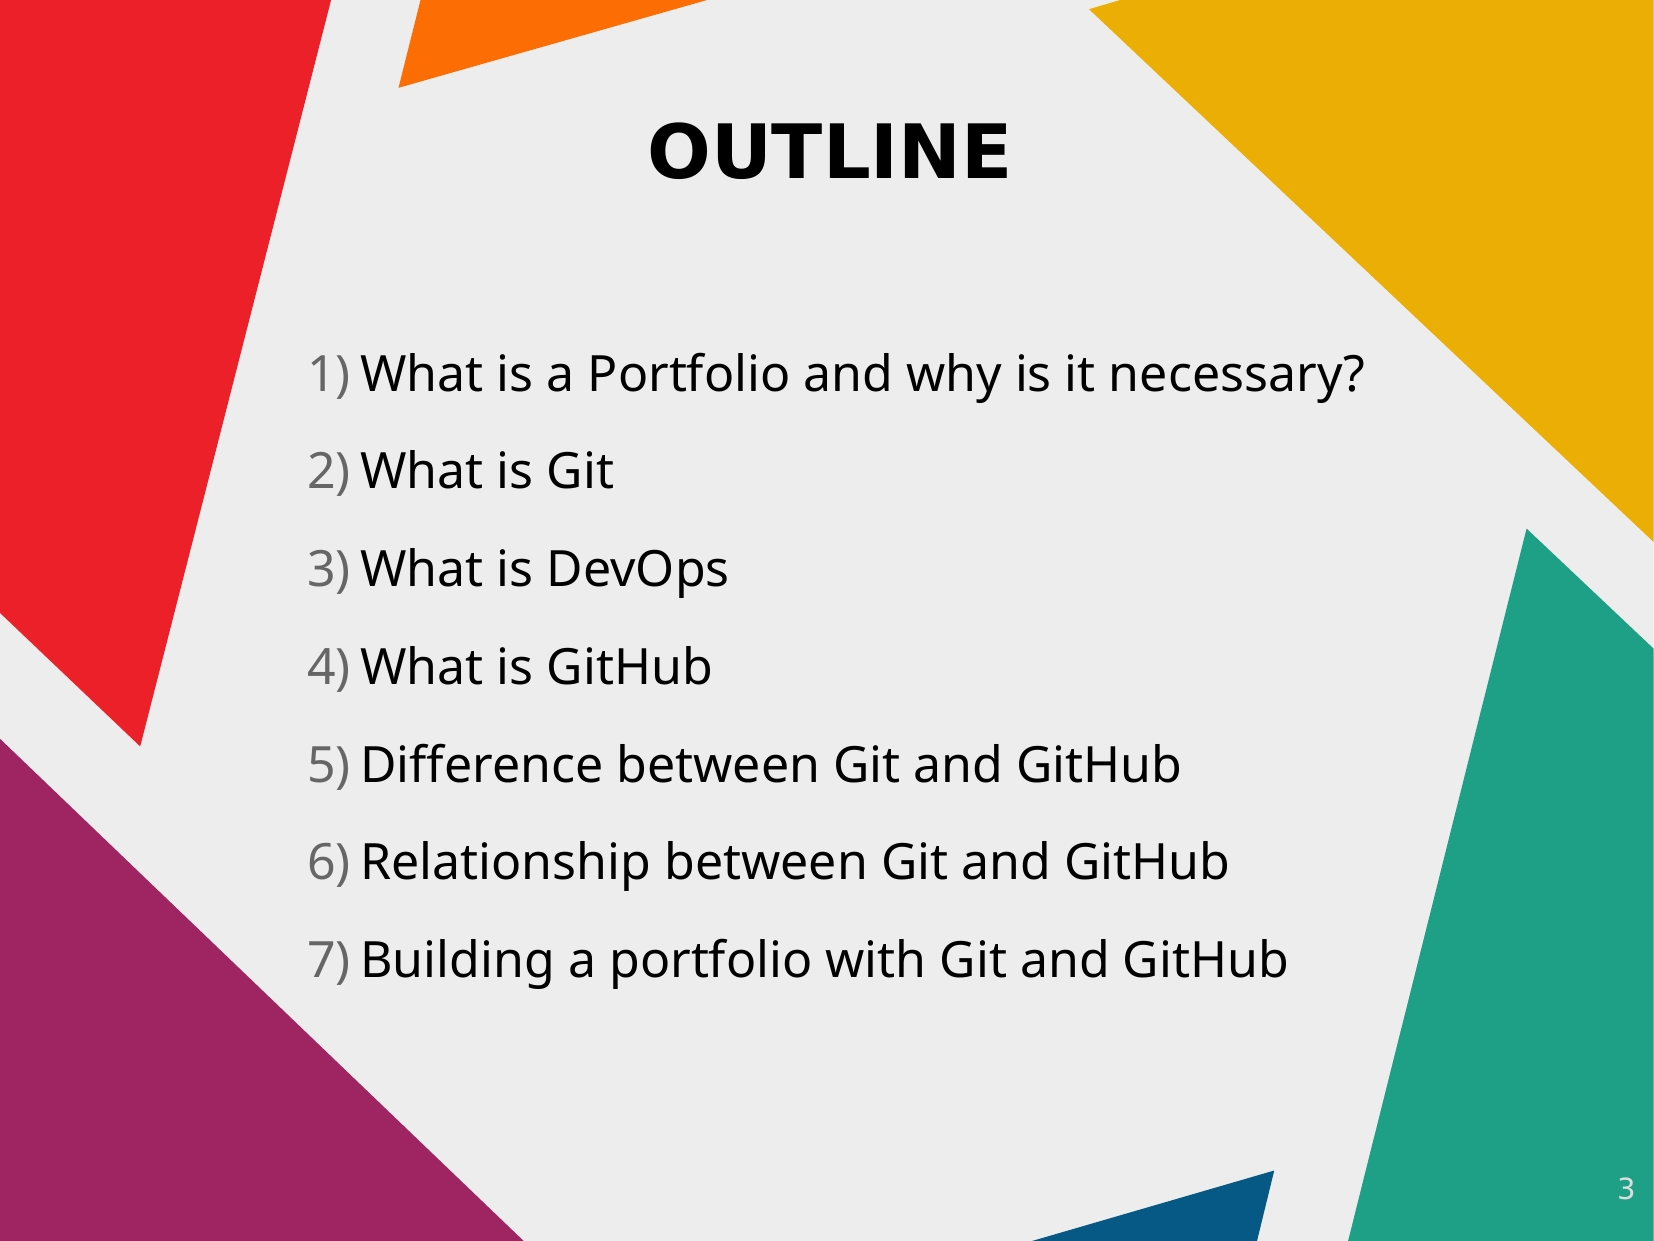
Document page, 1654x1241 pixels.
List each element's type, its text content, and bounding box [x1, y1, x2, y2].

list What is a Portfolio and why is it necessary? What is Git What is DevOps What is GitHub Difference between Git and GitHub Relationship between Git and GitHub Building a portfolio with Git and GitHub [289, 240, 1371, 1090]
title OUTLINE [289, 49, 1371, 240]
